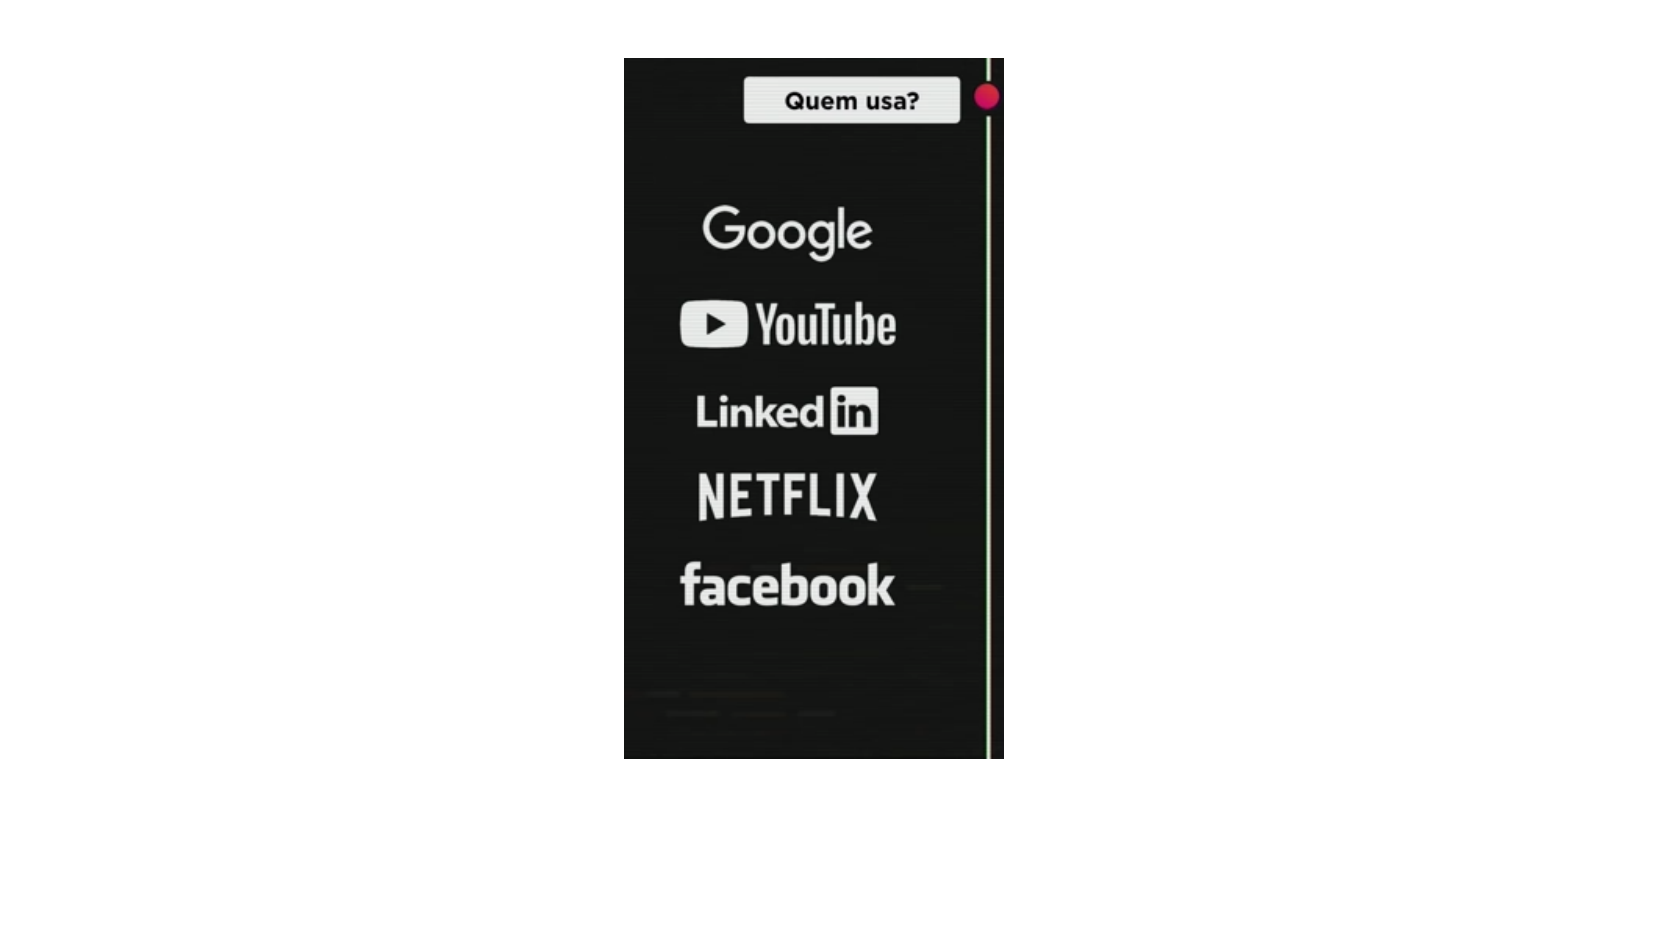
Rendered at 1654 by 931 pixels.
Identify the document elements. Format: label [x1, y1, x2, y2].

picture [624, 58, 1004, 759]
